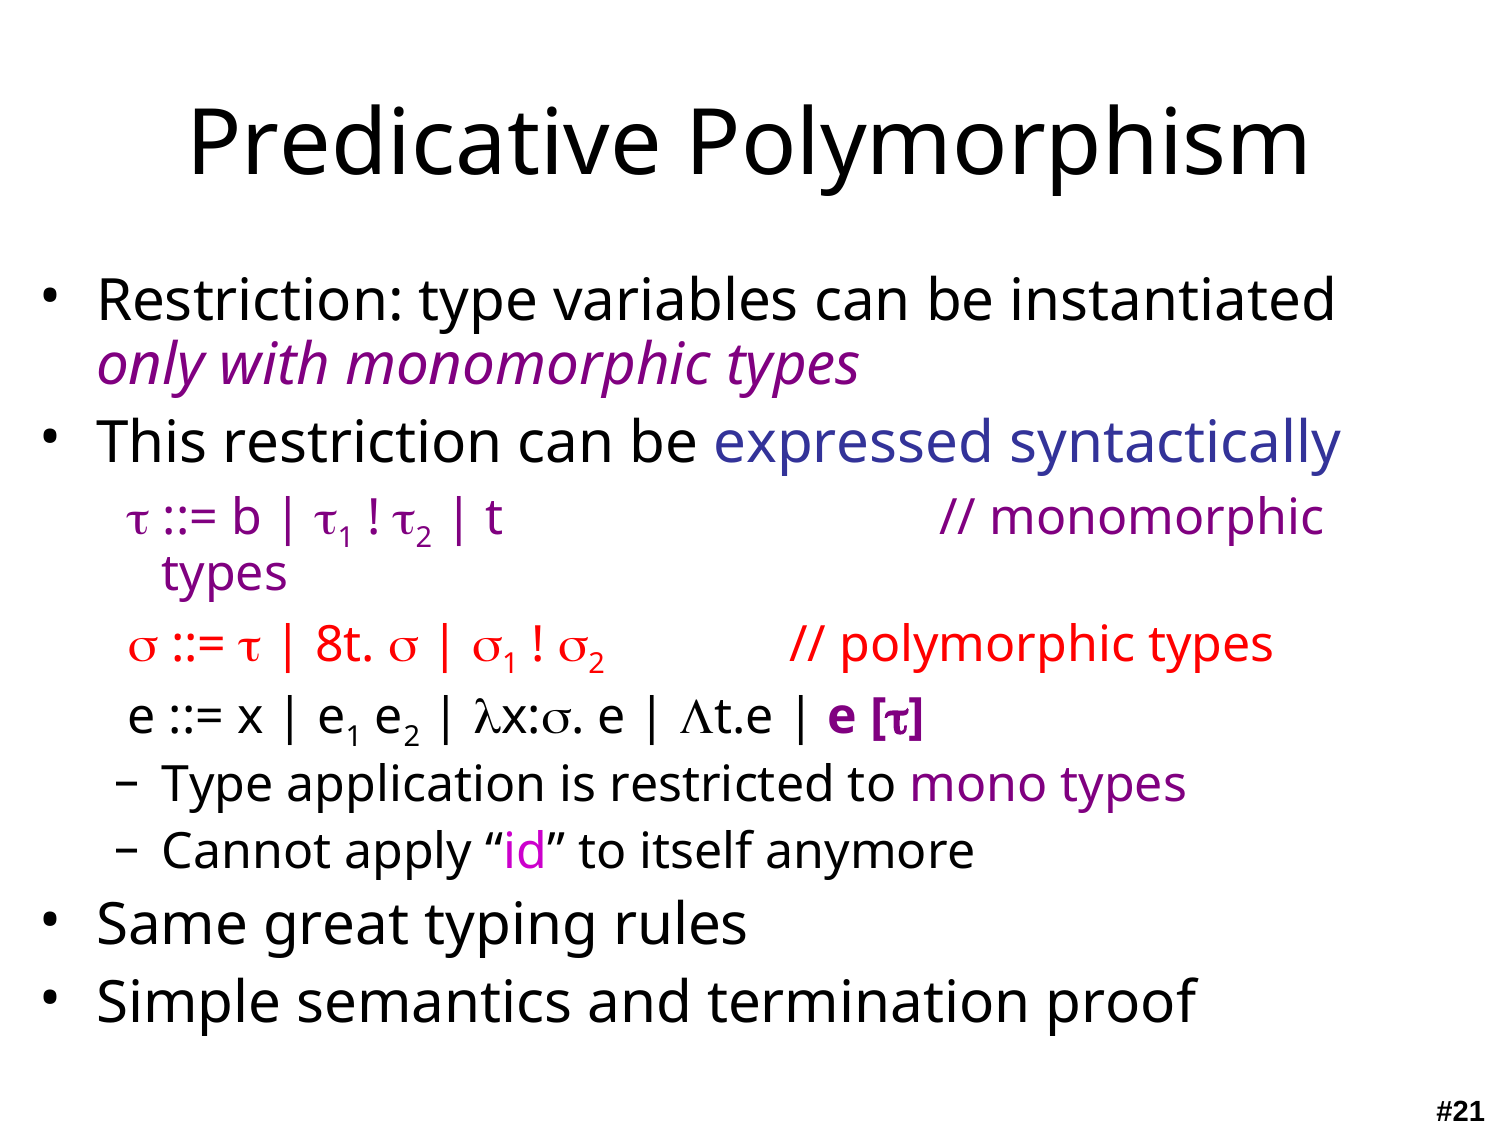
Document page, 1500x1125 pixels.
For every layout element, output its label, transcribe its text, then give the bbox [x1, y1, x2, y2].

list Restriction: type variables can be instantiated only with monomorphic types This restriction can be expressed syntactically  ::= b | 1 ! 2 | t // monomorphic types  ::=  | 8t.  | 1 ! 2 // polymorphic types e ::= x | e1 e2 | x:. e | t.e | e [] Type application is restricted to mono types Cannot apply “id” to itself anymore Same great typing rules Simple semantics and termination proof [24, 262, 1476, 1101]
title Predicative Polymorphism [24, 45, 1476, 233]
